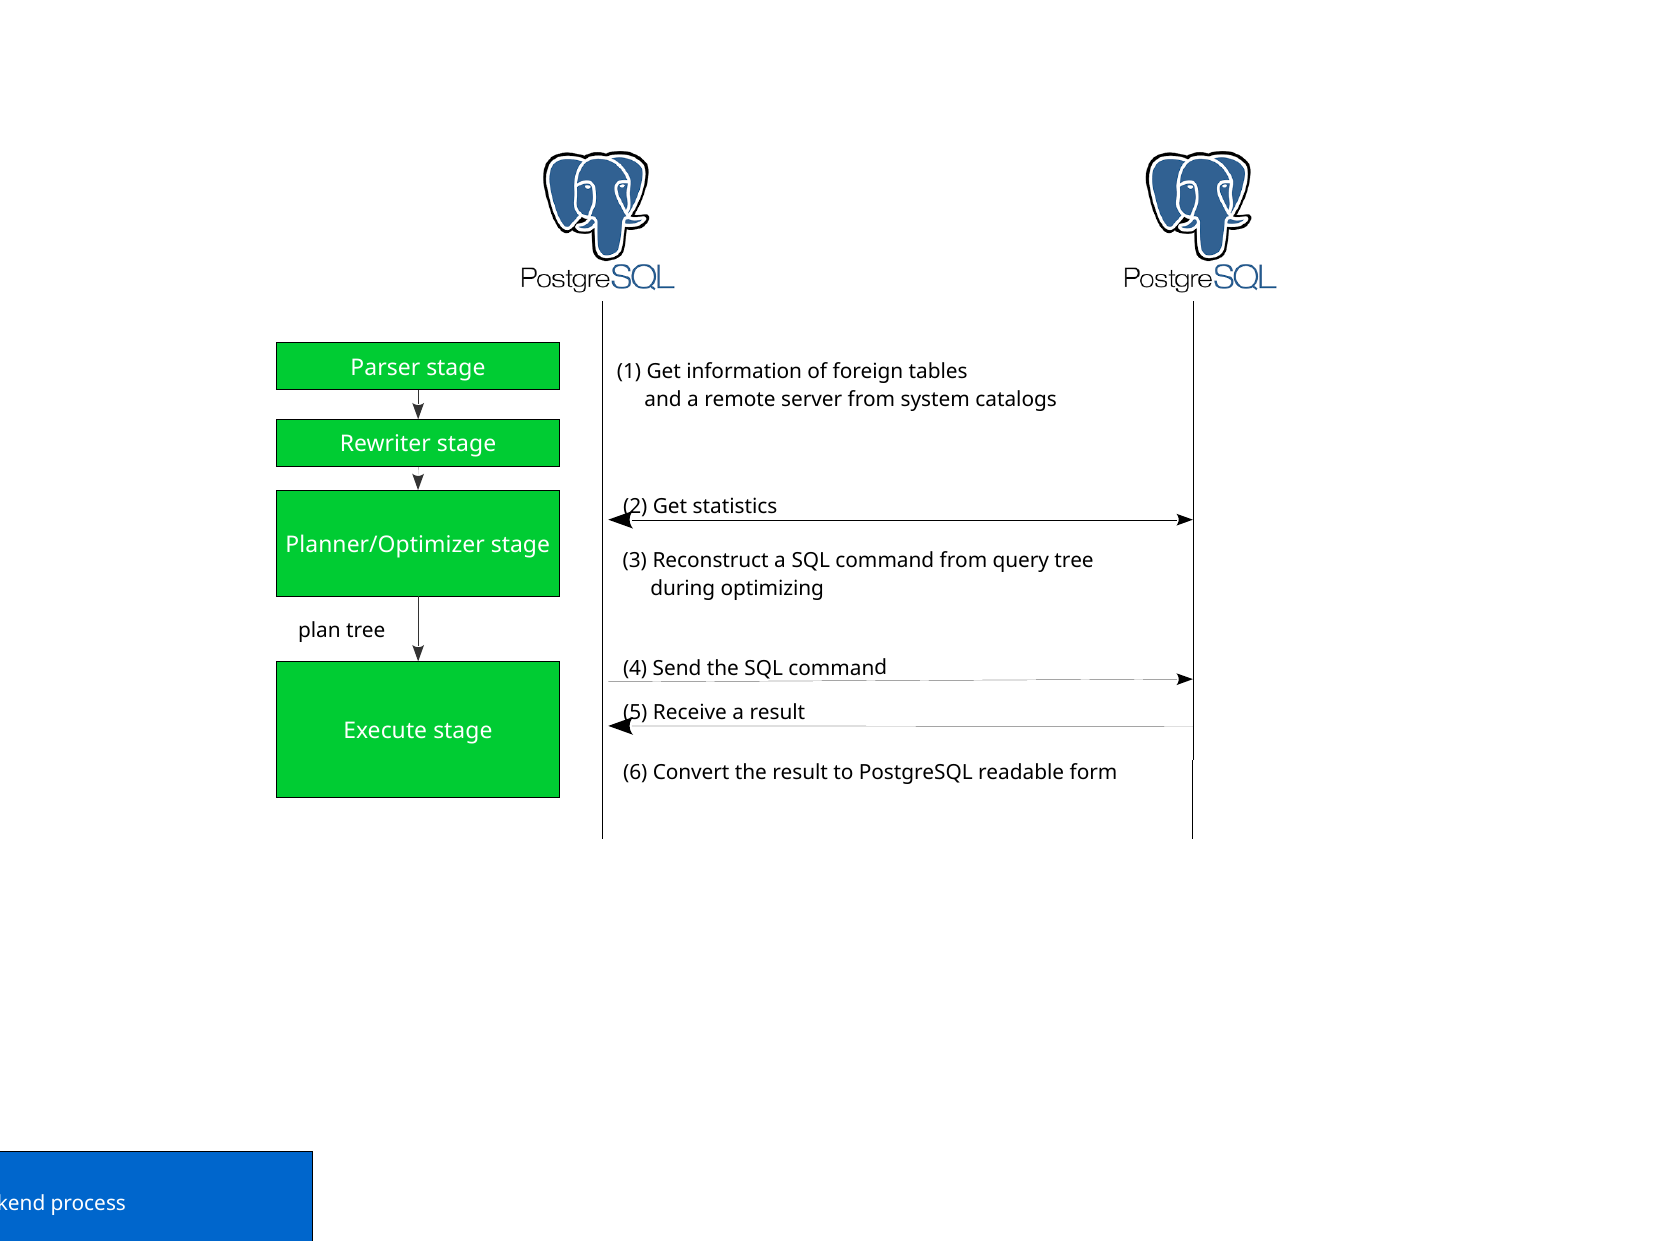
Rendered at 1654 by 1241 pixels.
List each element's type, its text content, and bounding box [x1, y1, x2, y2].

text_box Backend process [0, 1181, 155, 1224]
text_box Planner/Optimizer stage [276, 490, 560, 597]
text_box Parser stage [276, 342, 560, 390]
picture [1116, 147, 1282, 296]
text_box (3) Reconstruct a SQL command from query tree during optimizing [608, 537, 1170, 629]
text_box plan tree [283, 608, 396, 650]
text_box Rewriter stage [276, 419, 560, 467]
text_box (1) Get information of foreign tables and a remote server from system catalogs [602, 348, 1117, 440]
text_box (6) Convert the result to PostgreSQL readable form [608, 750, 1152, 793]
text_box [0, 1151, 313, 1241]
text_box Execute stage [276, 661, 560, 798]
picture [513, 147, 680, 296]
